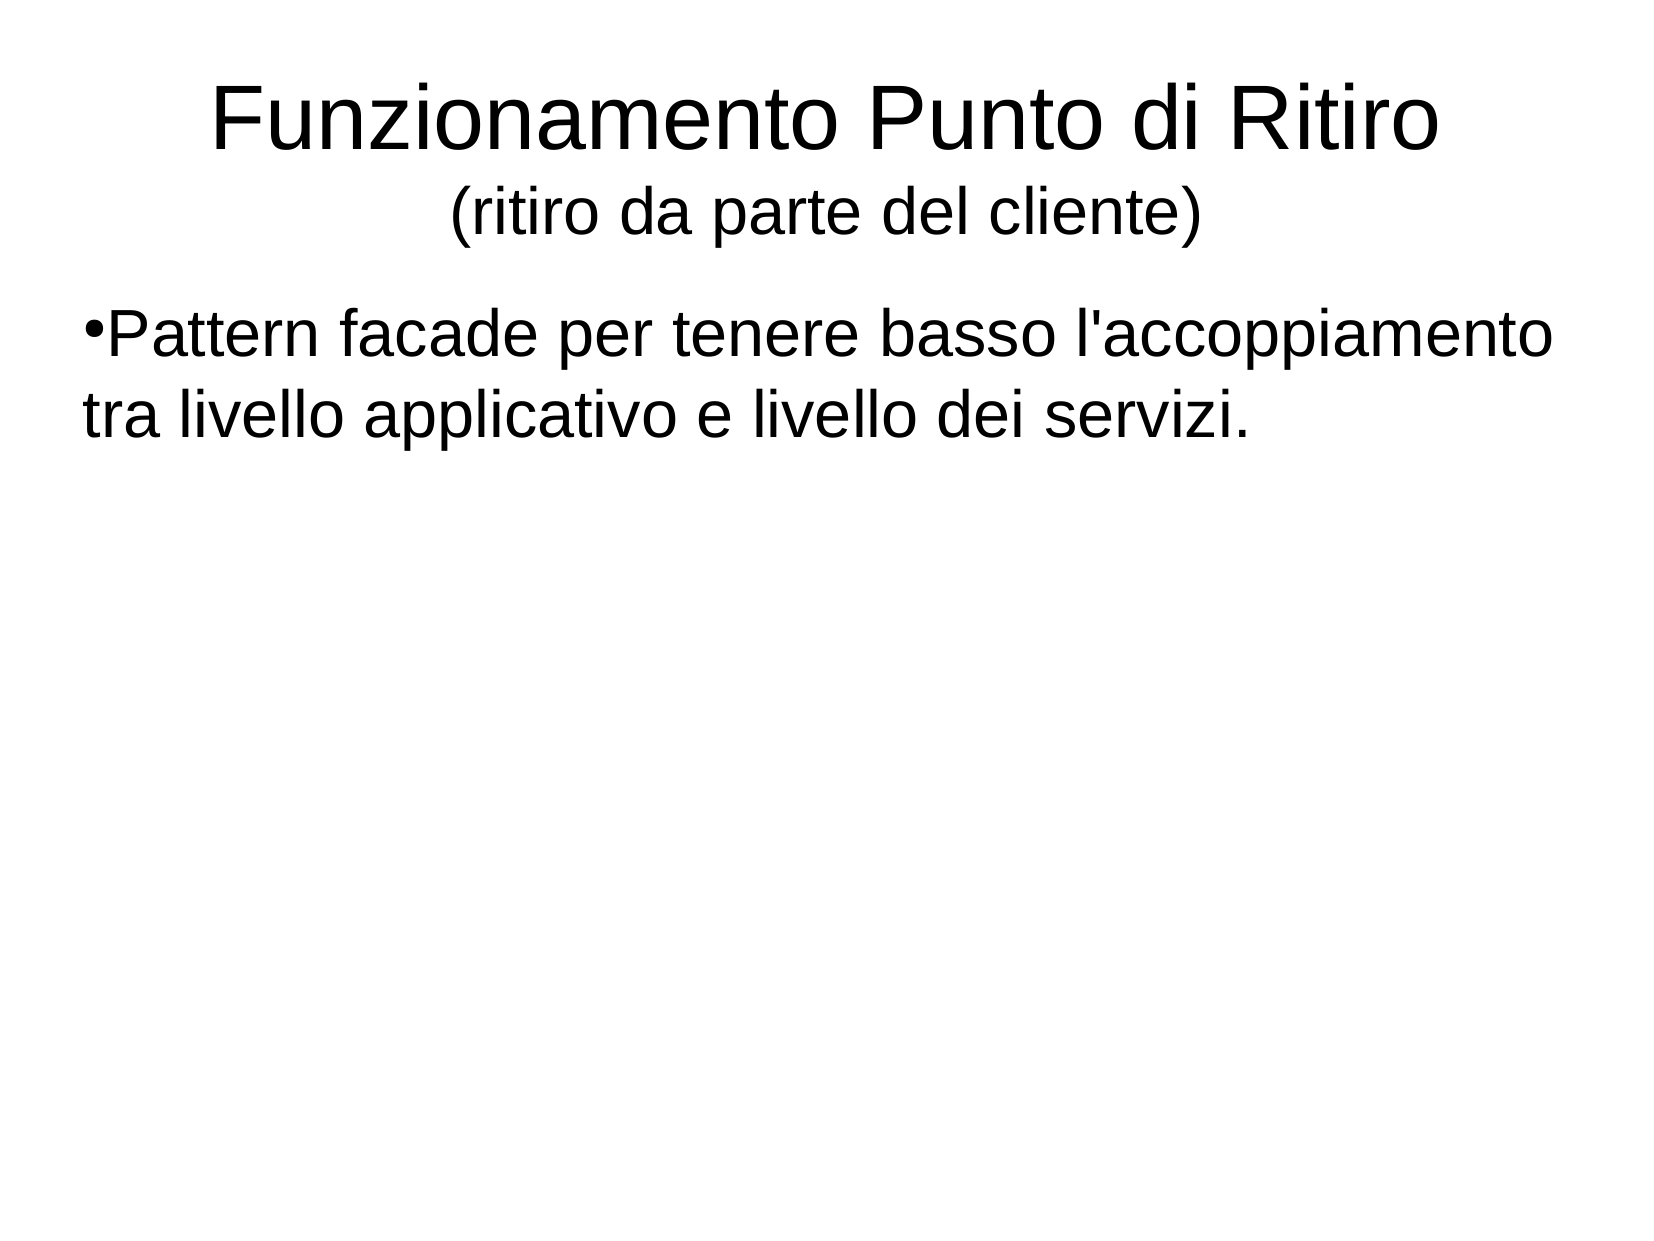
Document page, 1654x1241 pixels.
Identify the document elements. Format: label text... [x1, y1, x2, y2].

title Funzionamento Punto di Ritiro (ritiro da parte del cliente) [82, 49, 1571, 257]
list Pattern facade per tenere basso l'accoppiamento tra livello applicativo e livello dei servizi. [82, 290, 1571, 1010]
